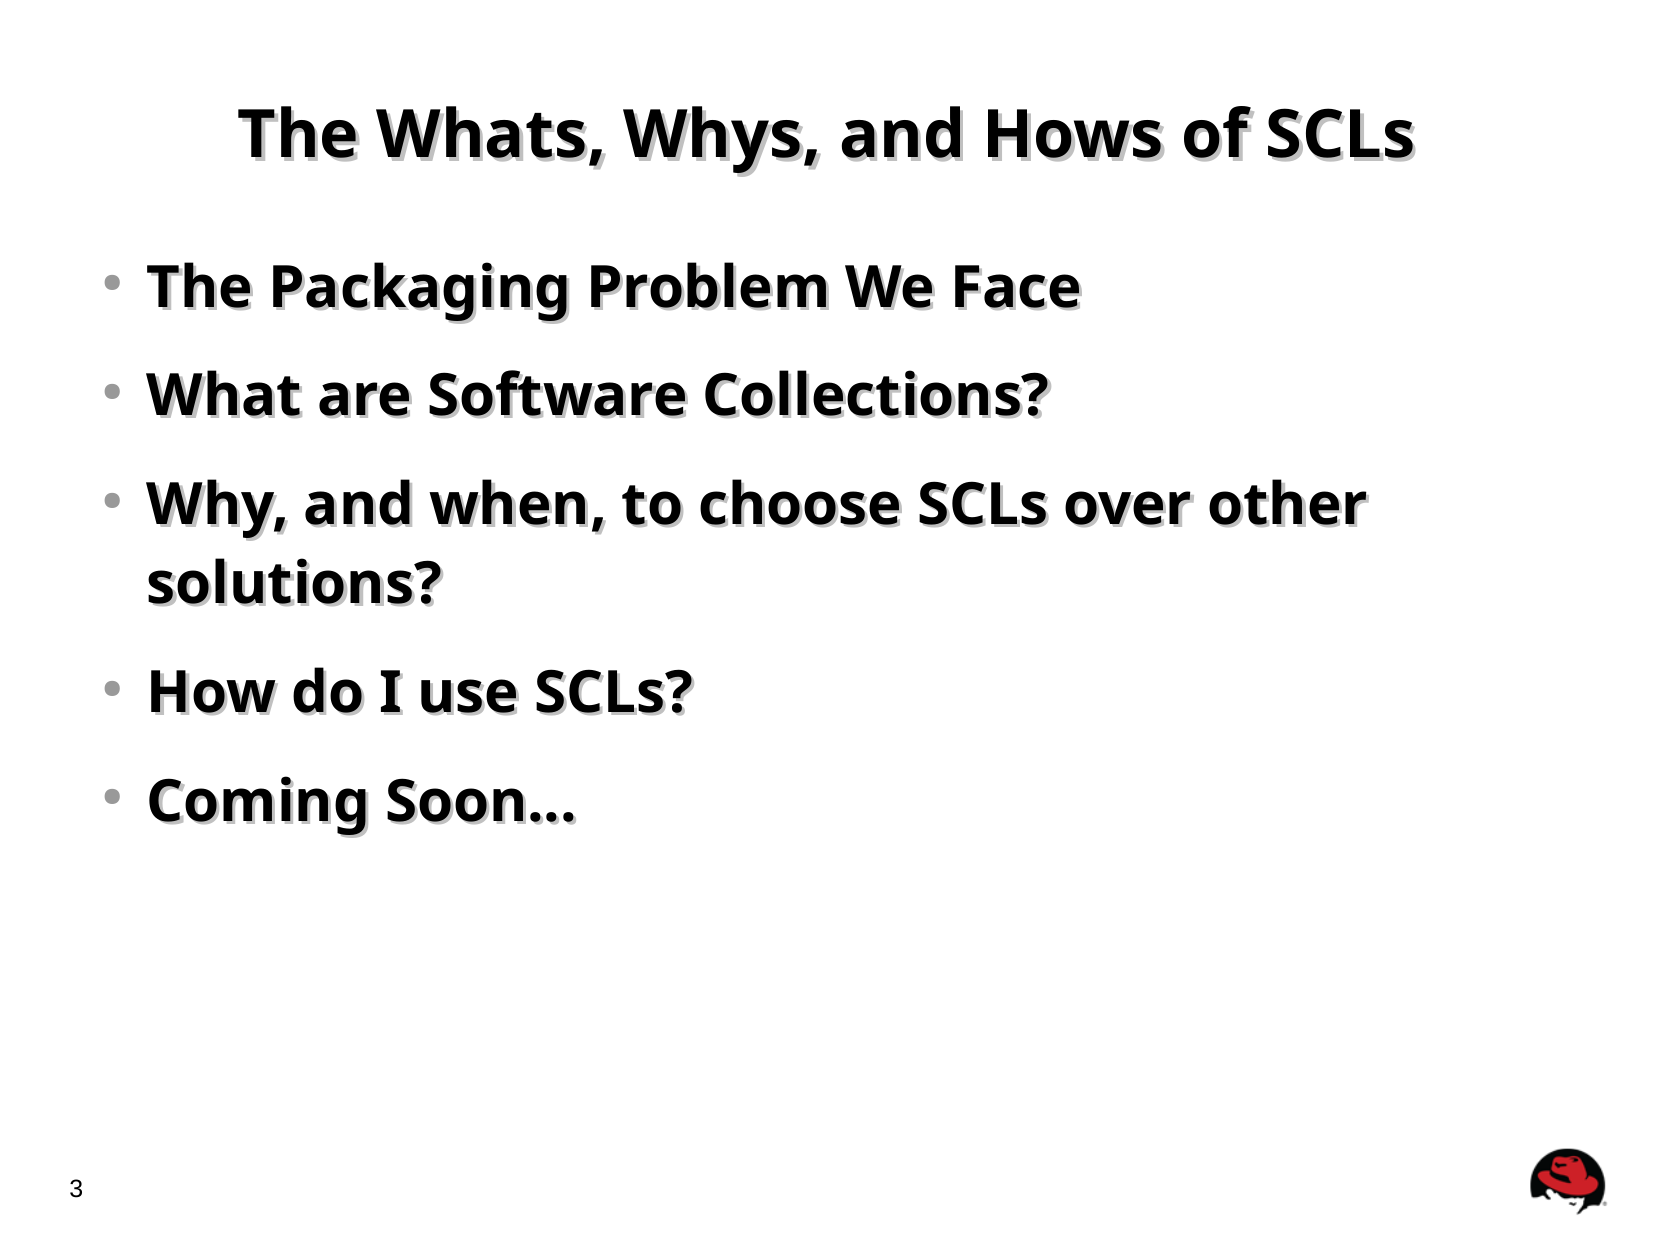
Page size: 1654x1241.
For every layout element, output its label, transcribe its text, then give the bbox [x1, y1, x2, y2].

picture [1529, 1146, 1613, 1224]
title The Whats, Whys, and Hows of SCLs [82, 37, 1571, 226]
list The Packaging Problem We Face What are Software Collections? Why, and when, to choose SCLs over other solutions? How do I use SCLs? Coming Soon... [86, 244, 1576, 1039]
